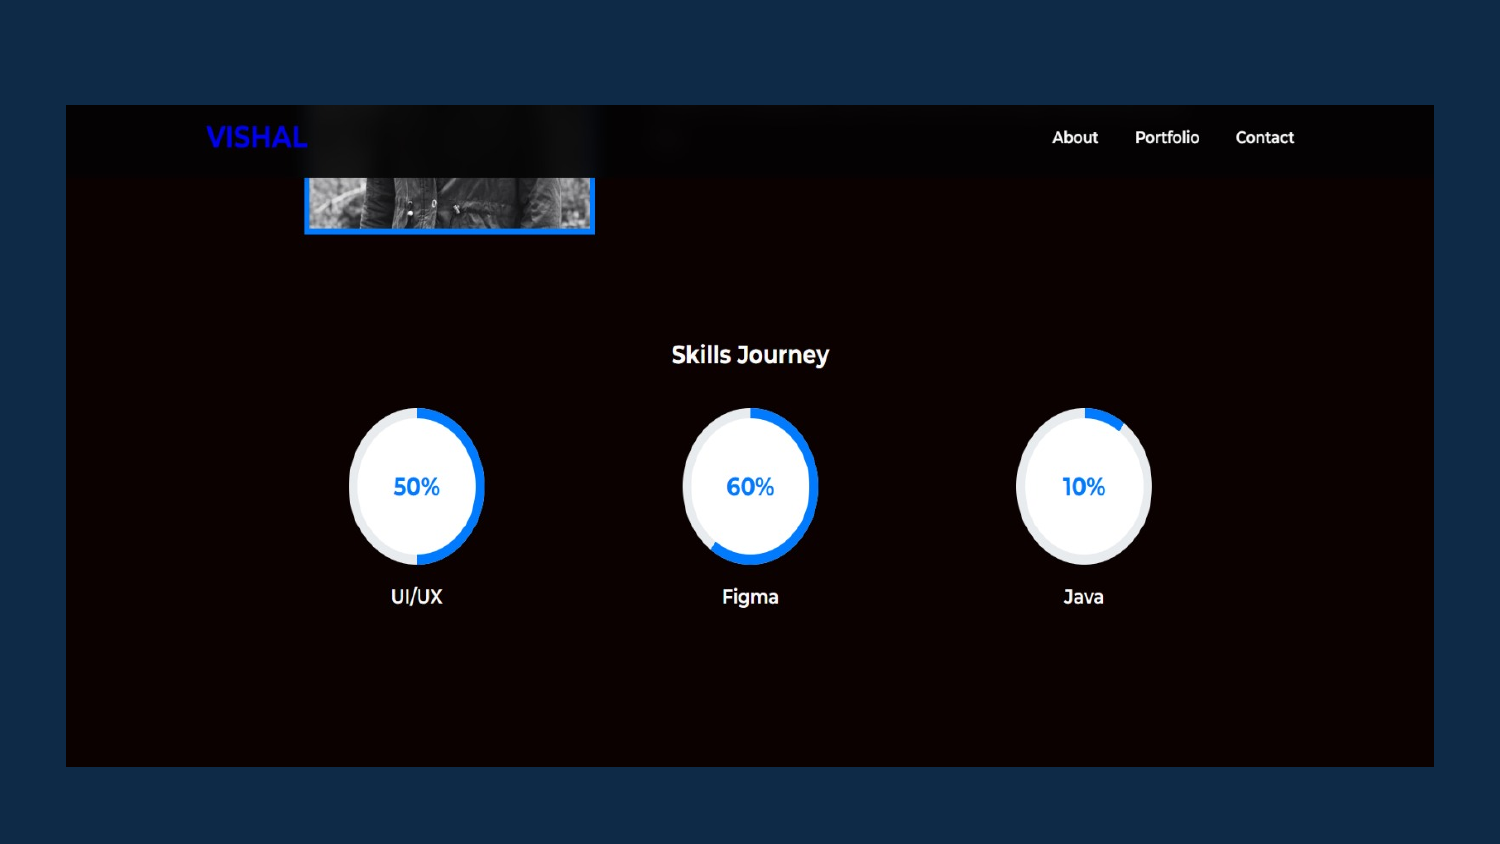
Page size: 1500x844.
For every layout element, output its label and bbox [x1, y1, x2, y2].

picture [66, 105, 1434, 767]
